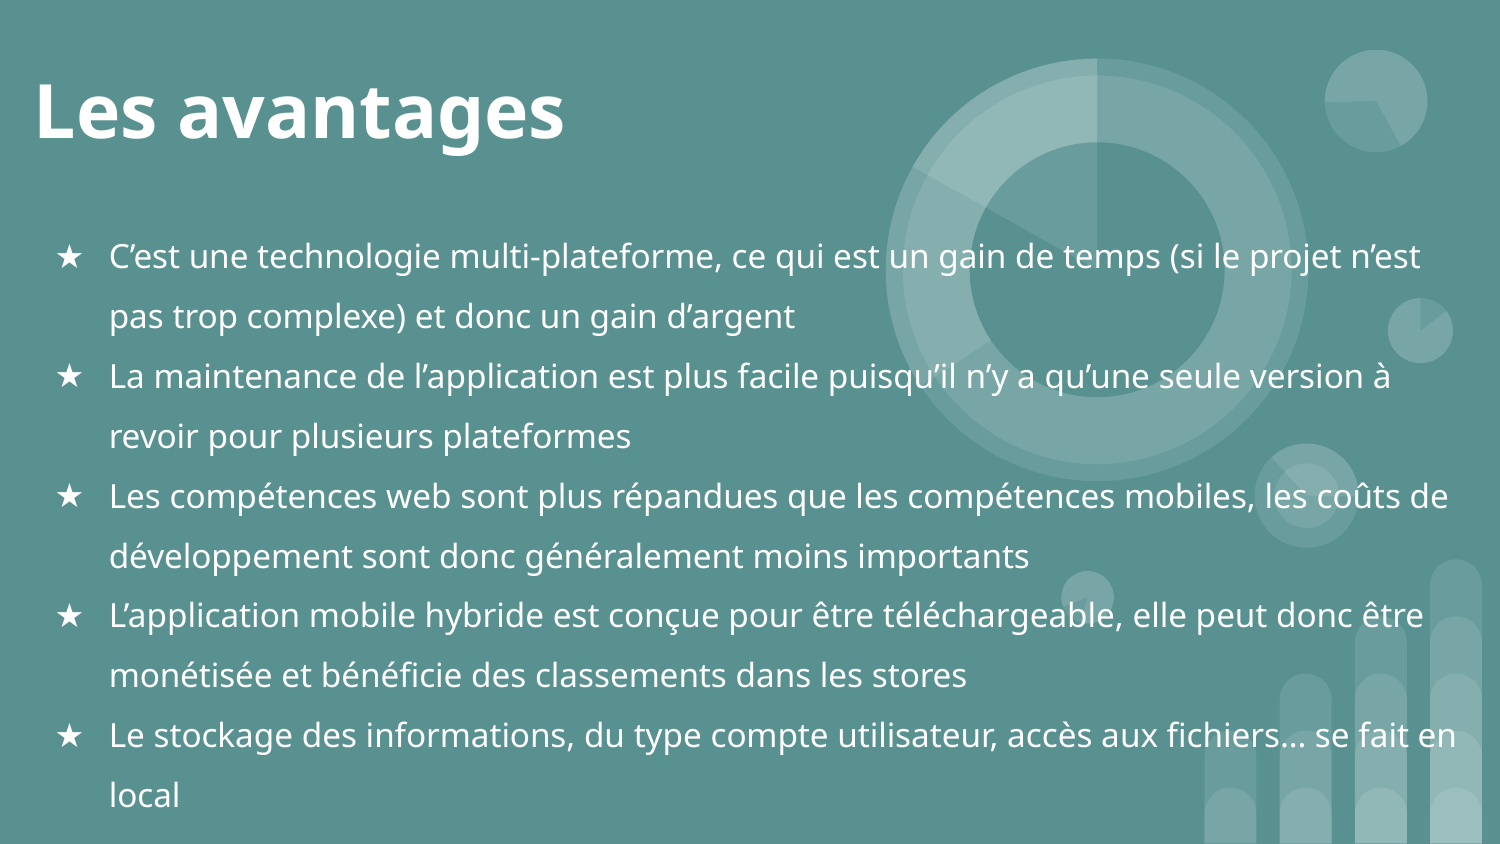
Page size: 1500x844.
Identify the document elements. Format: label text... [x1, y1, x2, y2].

subtitle C’est une technologie multi-plateforme, ce qui est un gain de temps (si le projet n’est pas trop complexe) et donc un gain d’argent La maintenance de l’application est plus facile puisqu’il n’y a qu’une seule version à revoir pour plusieurs plateformes Les compétences web sont plus répandues que les compétences mobiles, les coûts de développement sont donc généralement moins importants L’application mobile hybride est conçue pour être téléchargeable, elle peut donc être monétisée et bénéficie des classements dans les stores Le stockage des informations, du type compte utilisateur, accès aux fichiers… se fait en local [18, 200, 1482, 751]
title Les avantages [18, 16, 1482, 200]
